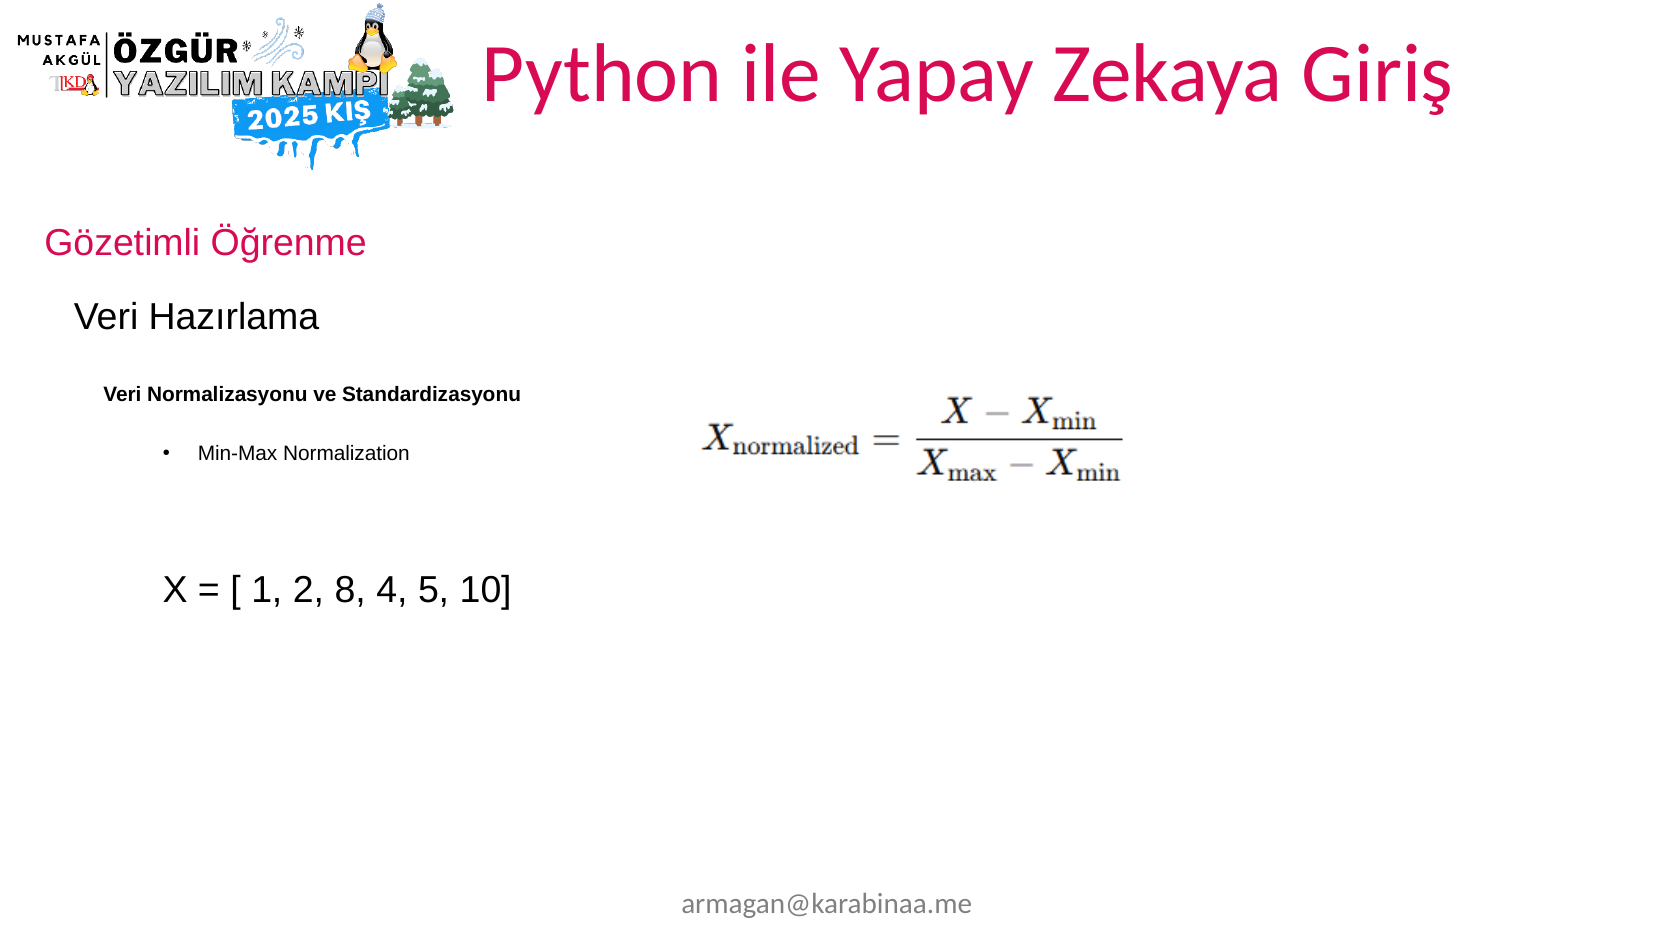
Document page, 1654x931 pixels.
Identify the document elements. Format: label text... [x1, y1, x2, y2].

text_box Python ile Yapay Zekaya Giriş [467, 10, 1654, 126]
text_box X = [ 1, 2, 8, 4, 5, 10] [147, 561, 527, 618]
text_box Veri Hazırlama [59, 288, 621, 355]
picture [679, 383, 1182, 502]
picture [0, 0, 463, 177]
text_box Min-Max Normalization [147, 434, 679, 473]
text_box Gözetimli Öğrenme [29, 213, 854, 271]
text_box armagan@karabinaa.me [0, 877, 1654, 928]
text_box Veri Normalizasyonu ve Standardizasyonu [88, 375, 562, 414]
